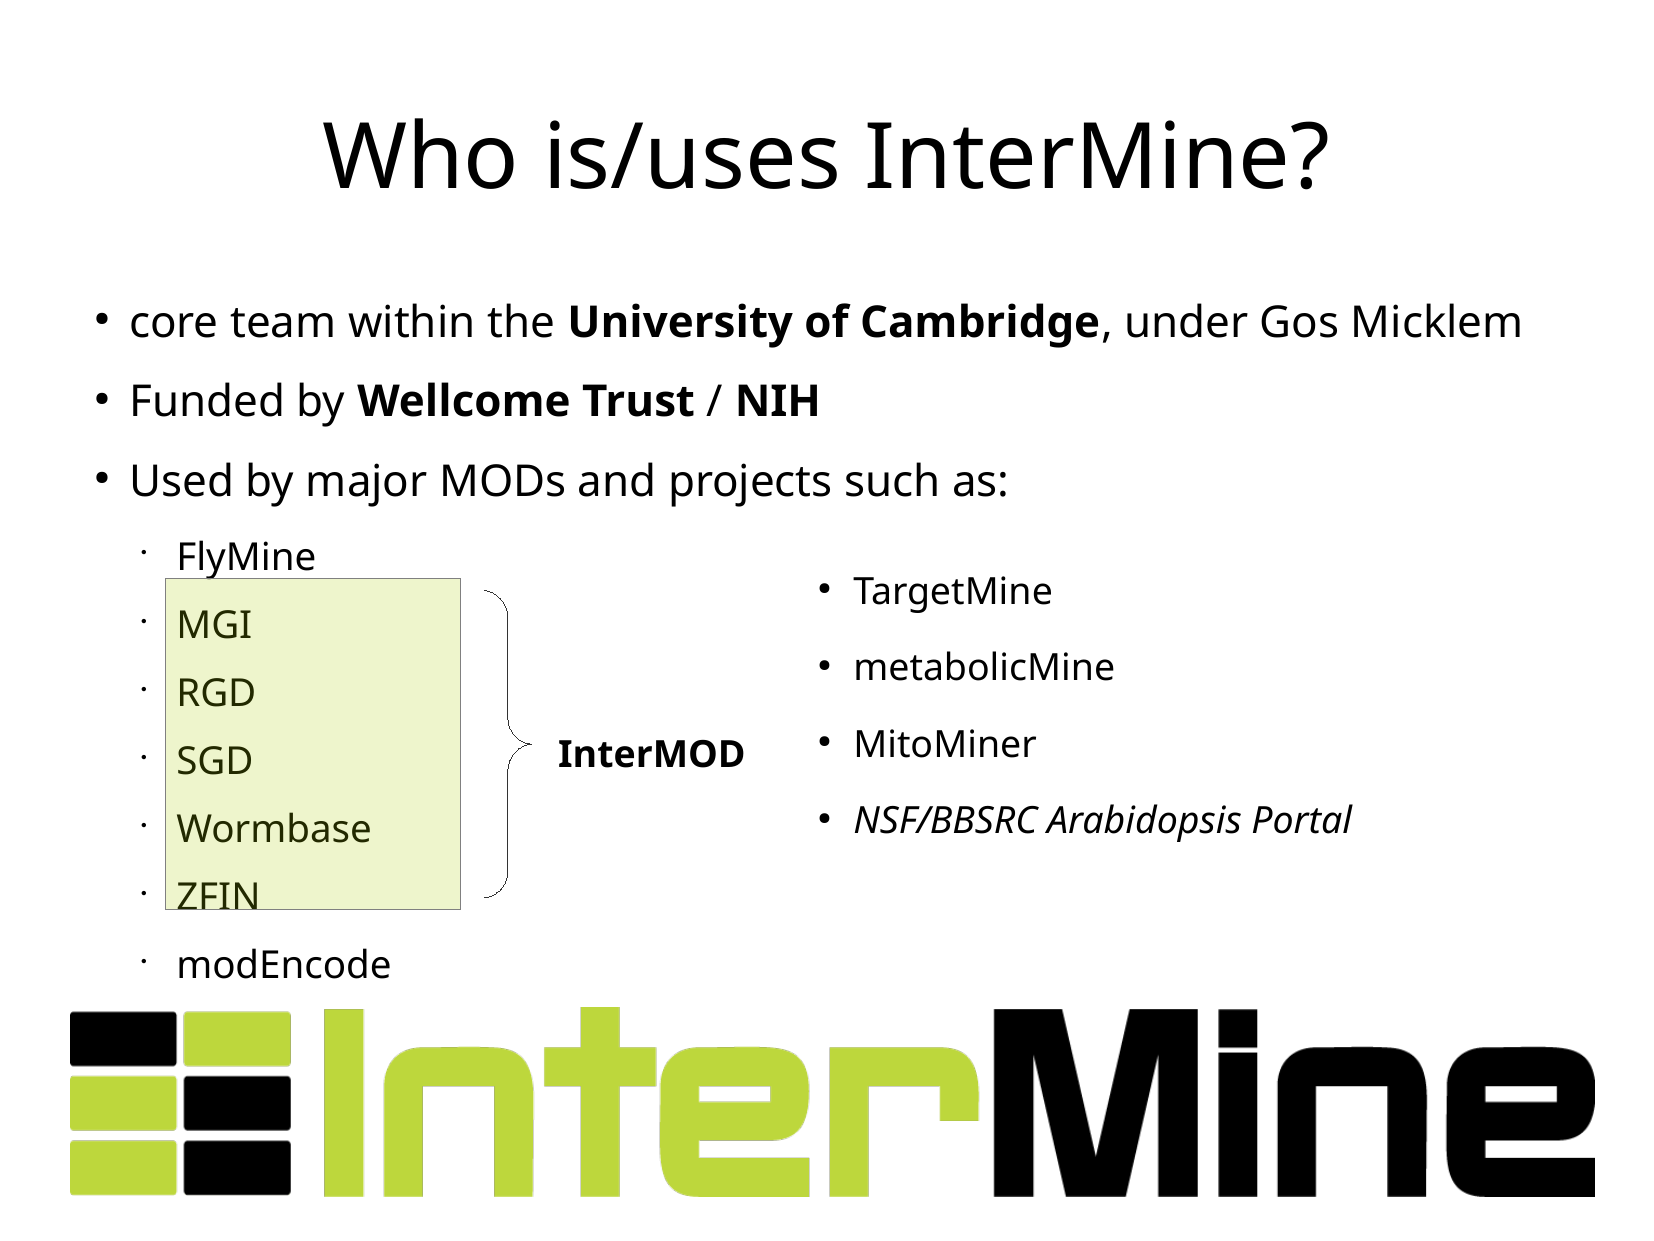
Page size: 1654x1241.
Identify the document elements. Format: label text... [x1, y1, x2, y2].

list core team within the University of Cambridge, under Gos Micklem Funded by Wellcome Trust / NIH Used by major MODs and projects such as: FlyMine MGI RGD SGD Wormbase ZFIN modEncode [82, 290, 1538, 1010]
title Who is/uses InterMine? [82, 49, 1571, 257]
text_box TargetMine metabolicMine MitoMiner NSF/BBSRC Arabidopsis Portal [803, 531, 1430, 790]
text_box InterMOD [543, 720, 803, 780]
picture [70, 1007, 1595, 1197]
text_box [165, 578, 461, 910]
